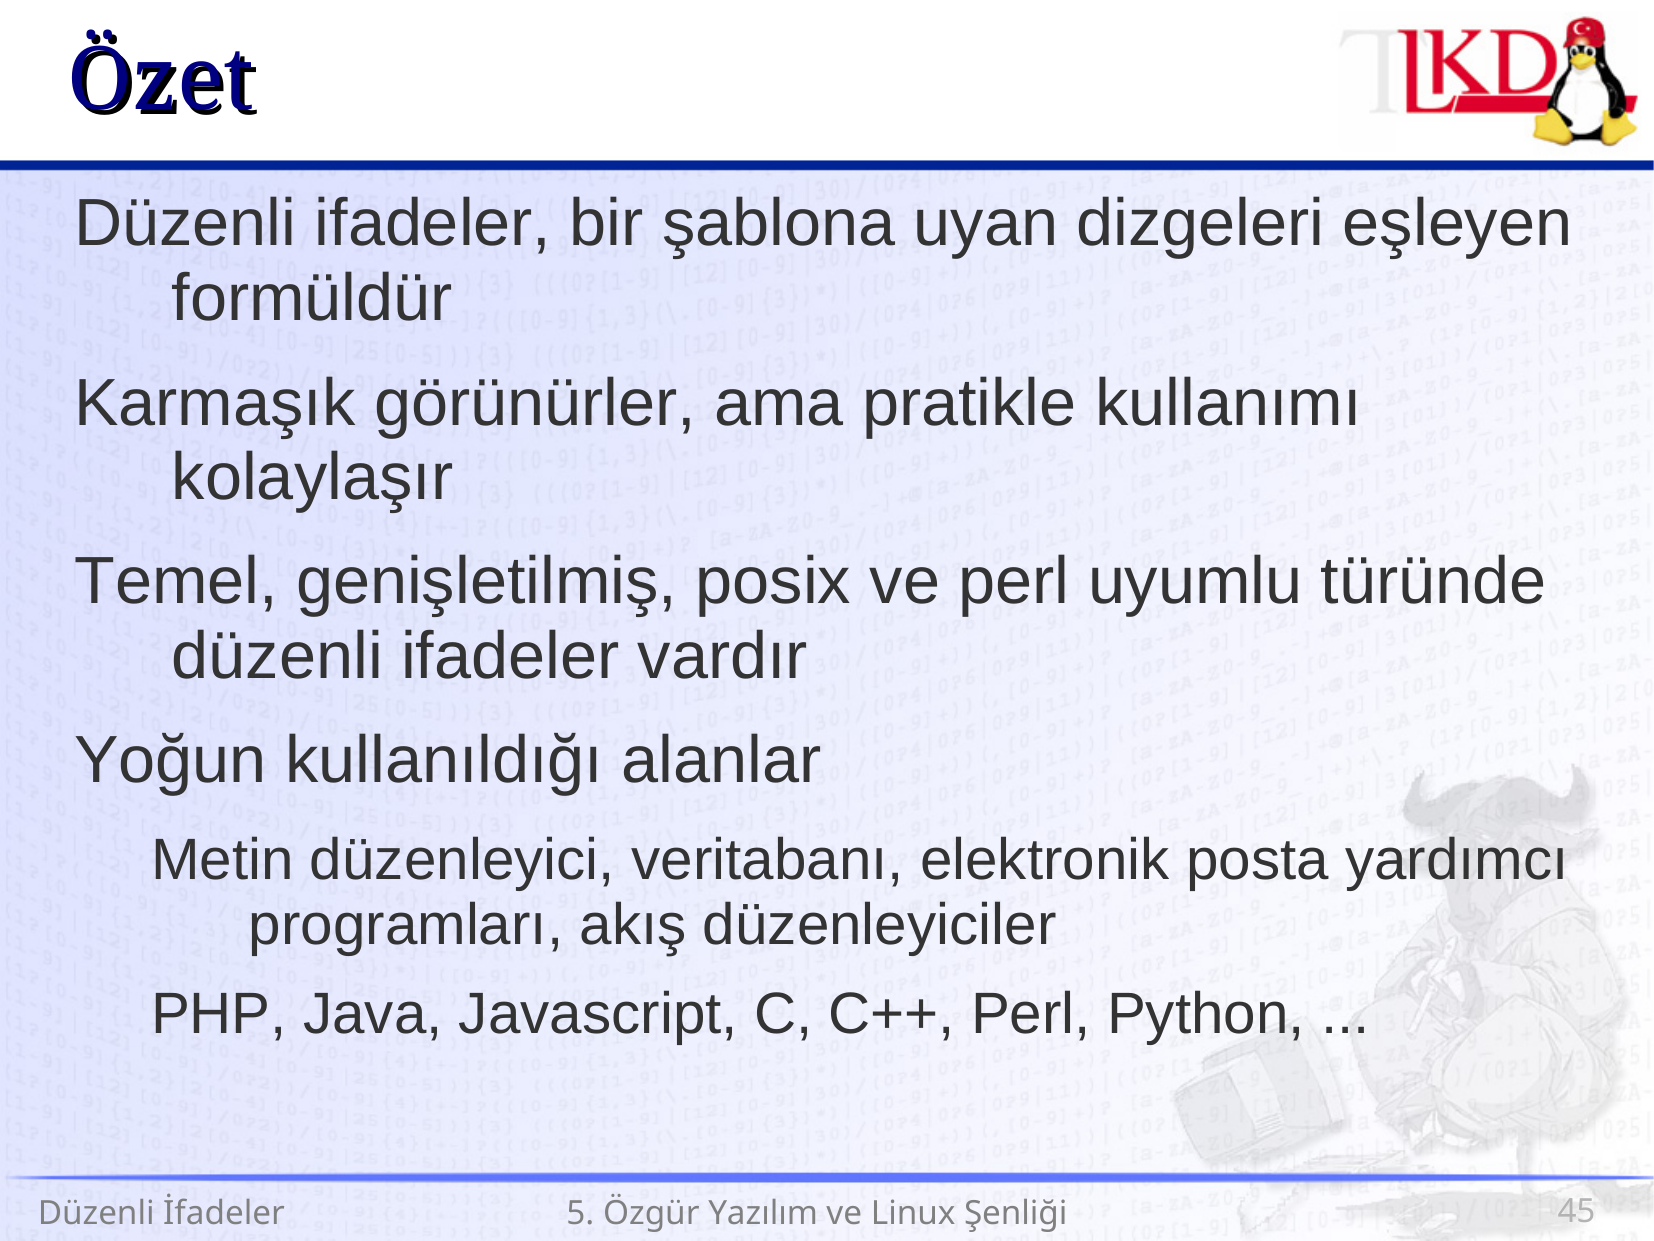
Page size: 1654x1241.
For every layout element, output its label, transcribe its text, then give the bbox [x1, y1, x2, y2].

list Düzenli ifadeler, bir şablona uyan dizgeleri eşleyen formüldür Karmaşık görünürler, ama pratikle kullanımı kolaylaşır Temel, genişletilmiş, posix ve perl uyumlu türünde düzenli ifadeler vardır Yoğun kullanıldığı alanlar Metin düzenleyici, veritabanı, elektronik posta yardımcı programları, akış düzenleyiciler PHP, Java, Javascript, C, C++, Perl, Python, ... [56, 185, 1595, 1139]
picture [0, 0, 1654, 1241]
title Özet [67, 13, 1399, 138]
